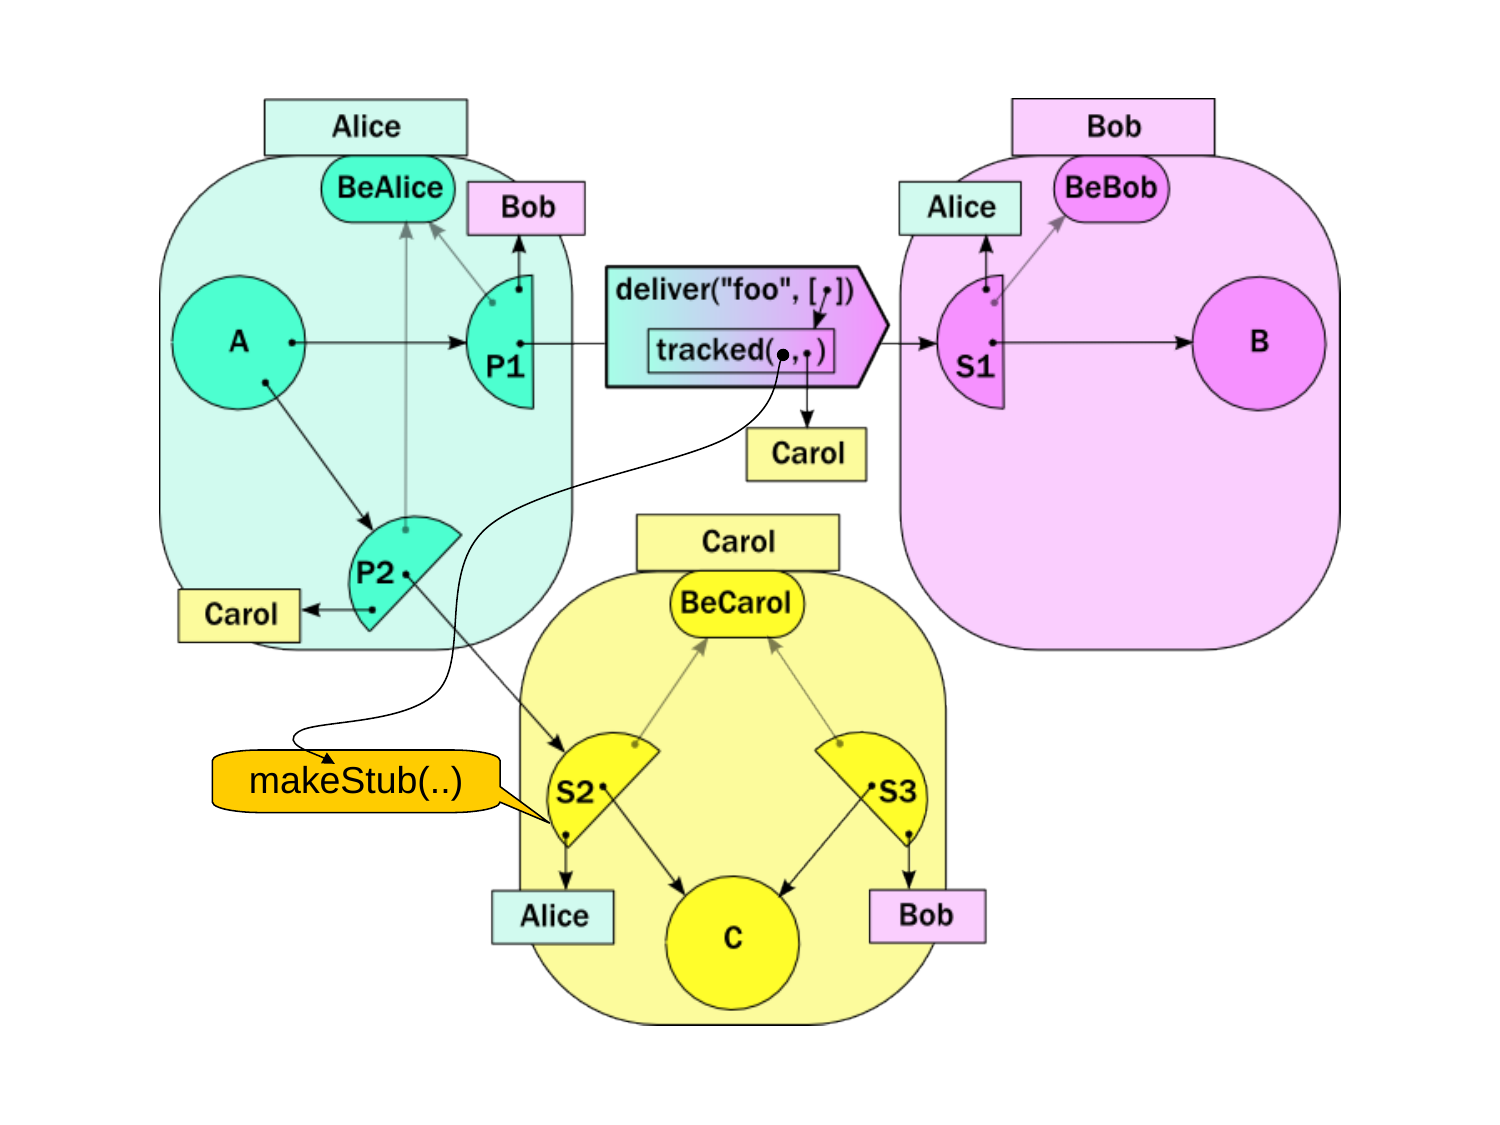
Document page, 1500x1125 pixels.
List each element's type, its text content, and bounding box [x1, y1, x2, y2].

picture [159, 98, 1341, 1026]
text_box makeStub(..) [212, 750, 550, 824]
